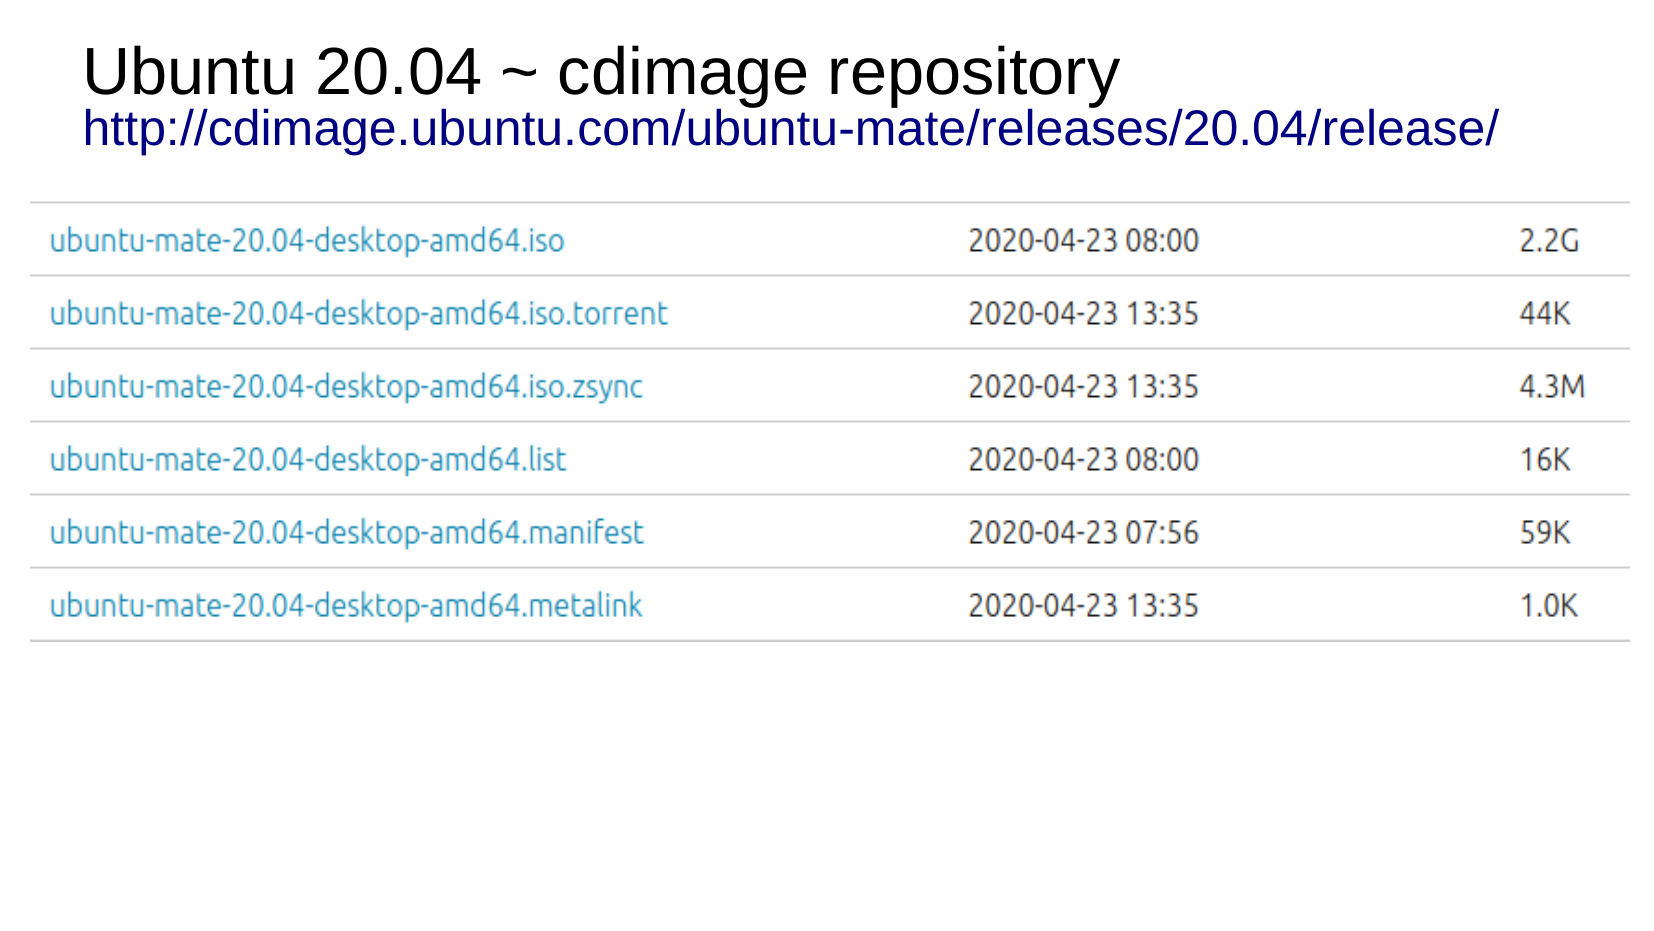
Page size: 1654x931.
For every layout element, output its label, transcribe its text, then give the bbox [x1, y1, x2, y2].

title Ubuntu 20.04 ~ cdimage repository [82, 34, 1571, 100]
text_box http://cdimage.ubuntu.com/ubuntu-mate/releases/20.04/release/ [82, 100, 1607, 166]
picture [30, 200, 1630, 642]
